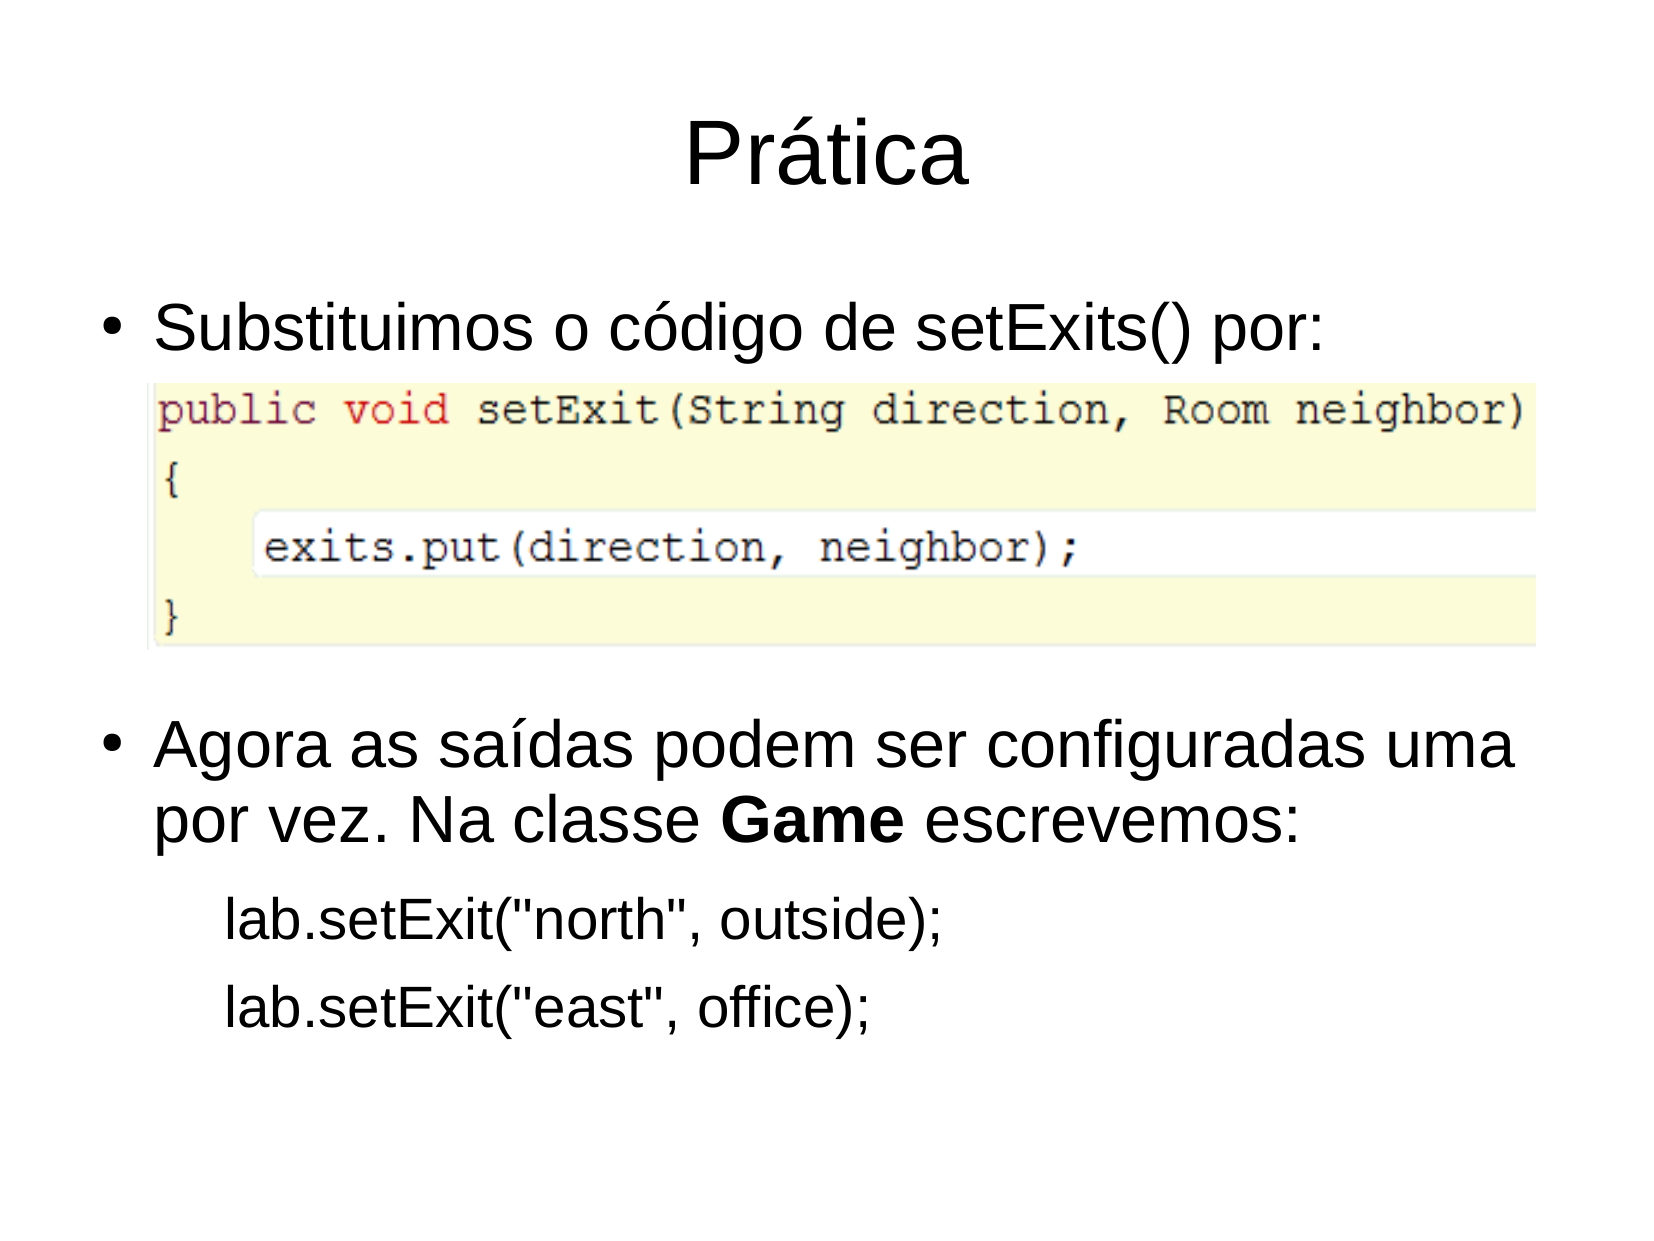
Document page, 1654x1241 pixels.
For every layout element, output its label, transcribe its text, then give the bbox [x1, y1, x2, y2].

list Substituimos o código de setExits() por: Agora as saídas podem ser configuradas uma por vez. Na classe Game escrevemos: lab.setExit("north", outside); lab.setExit("east", office); [82, 290, 1571, 1139]
picture [147, 383, 1536, 650]
title Prática [82, 49, 1571, 257]
